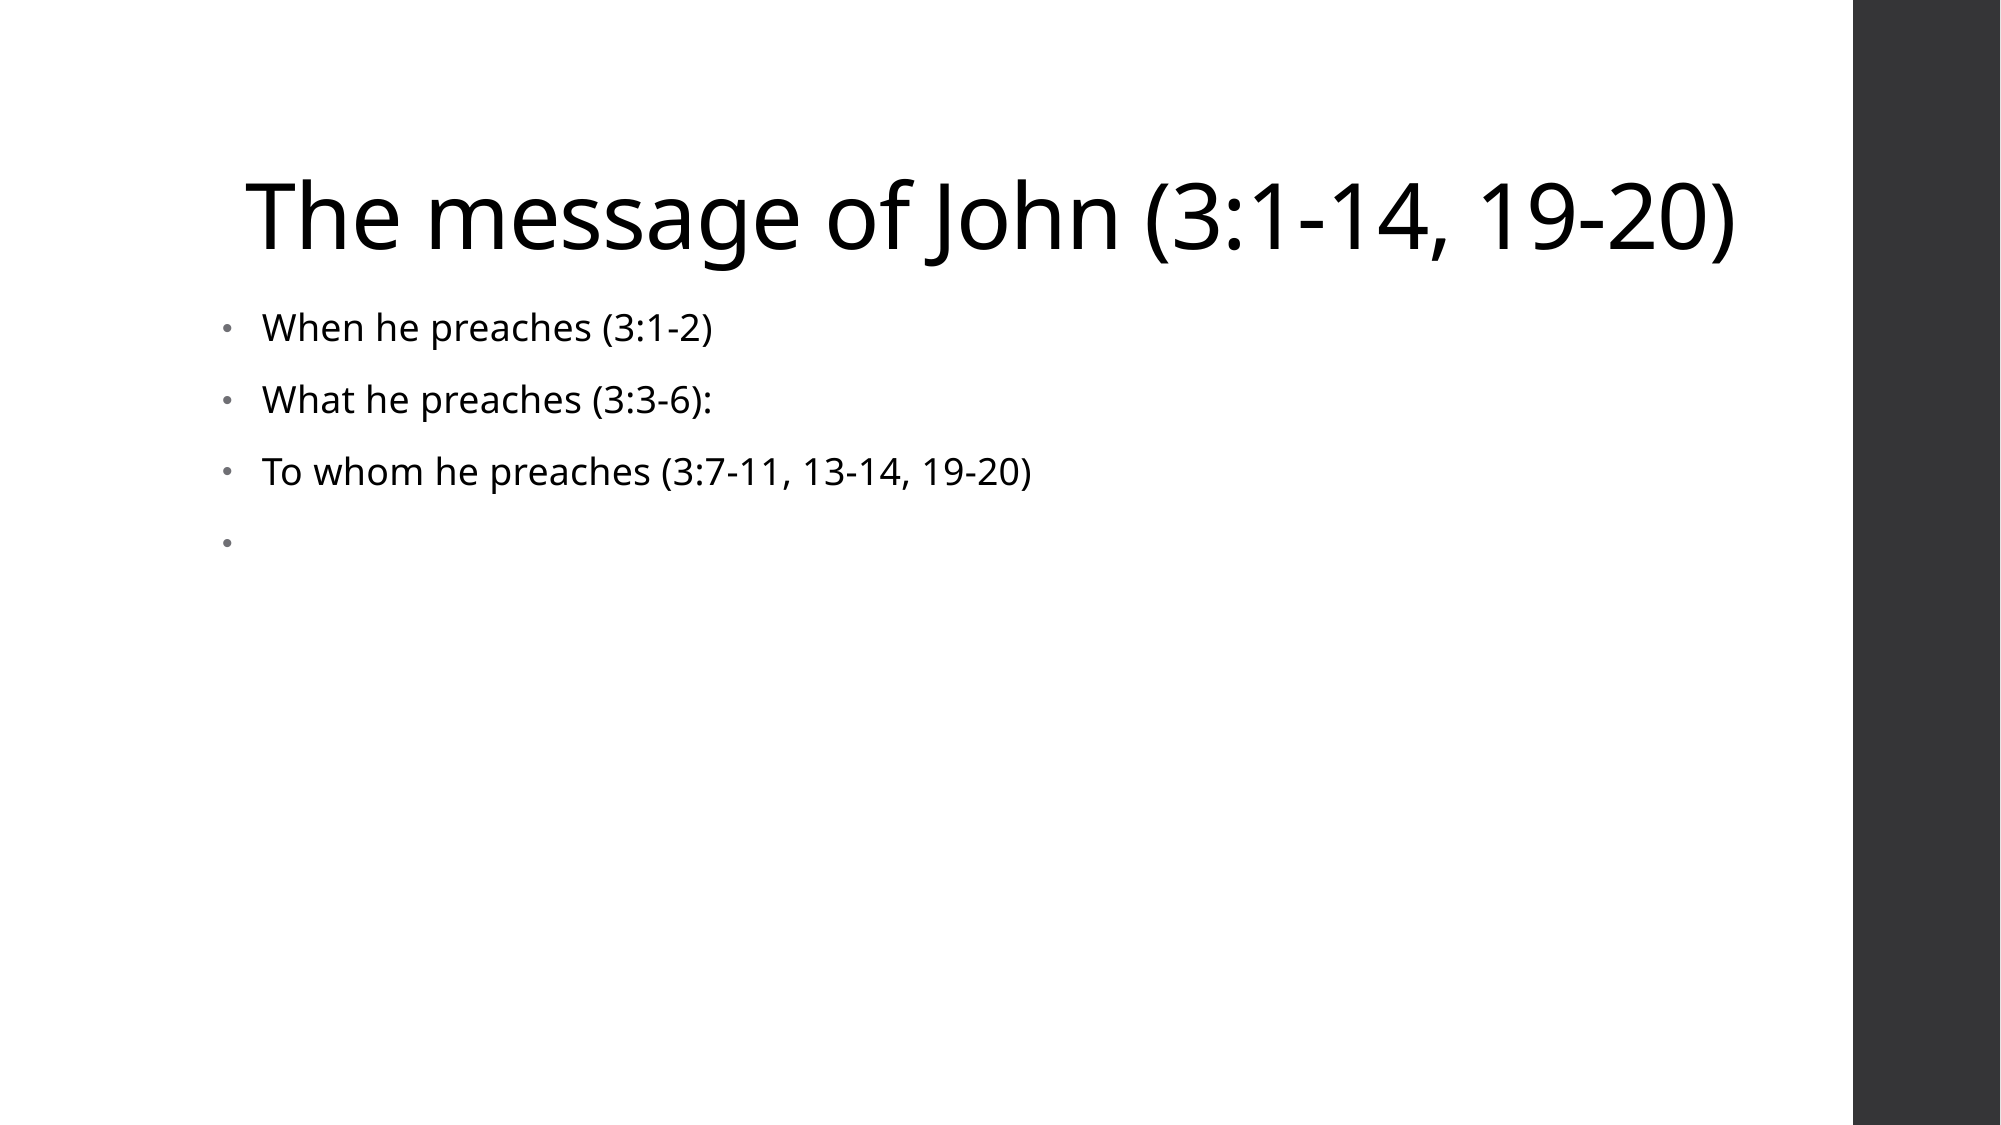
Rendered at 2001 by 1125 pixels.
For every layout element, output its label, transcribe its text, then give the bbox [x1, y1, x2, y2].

list When he preaches (3:1-2) What he preaches (3:3-6): To whom he preaches (3:7-11, 13-14, 19-20) [206, 299, 1617, 1014]
title The message of John (3:1-14, 19-20) [206, 60, 1797, 278]
